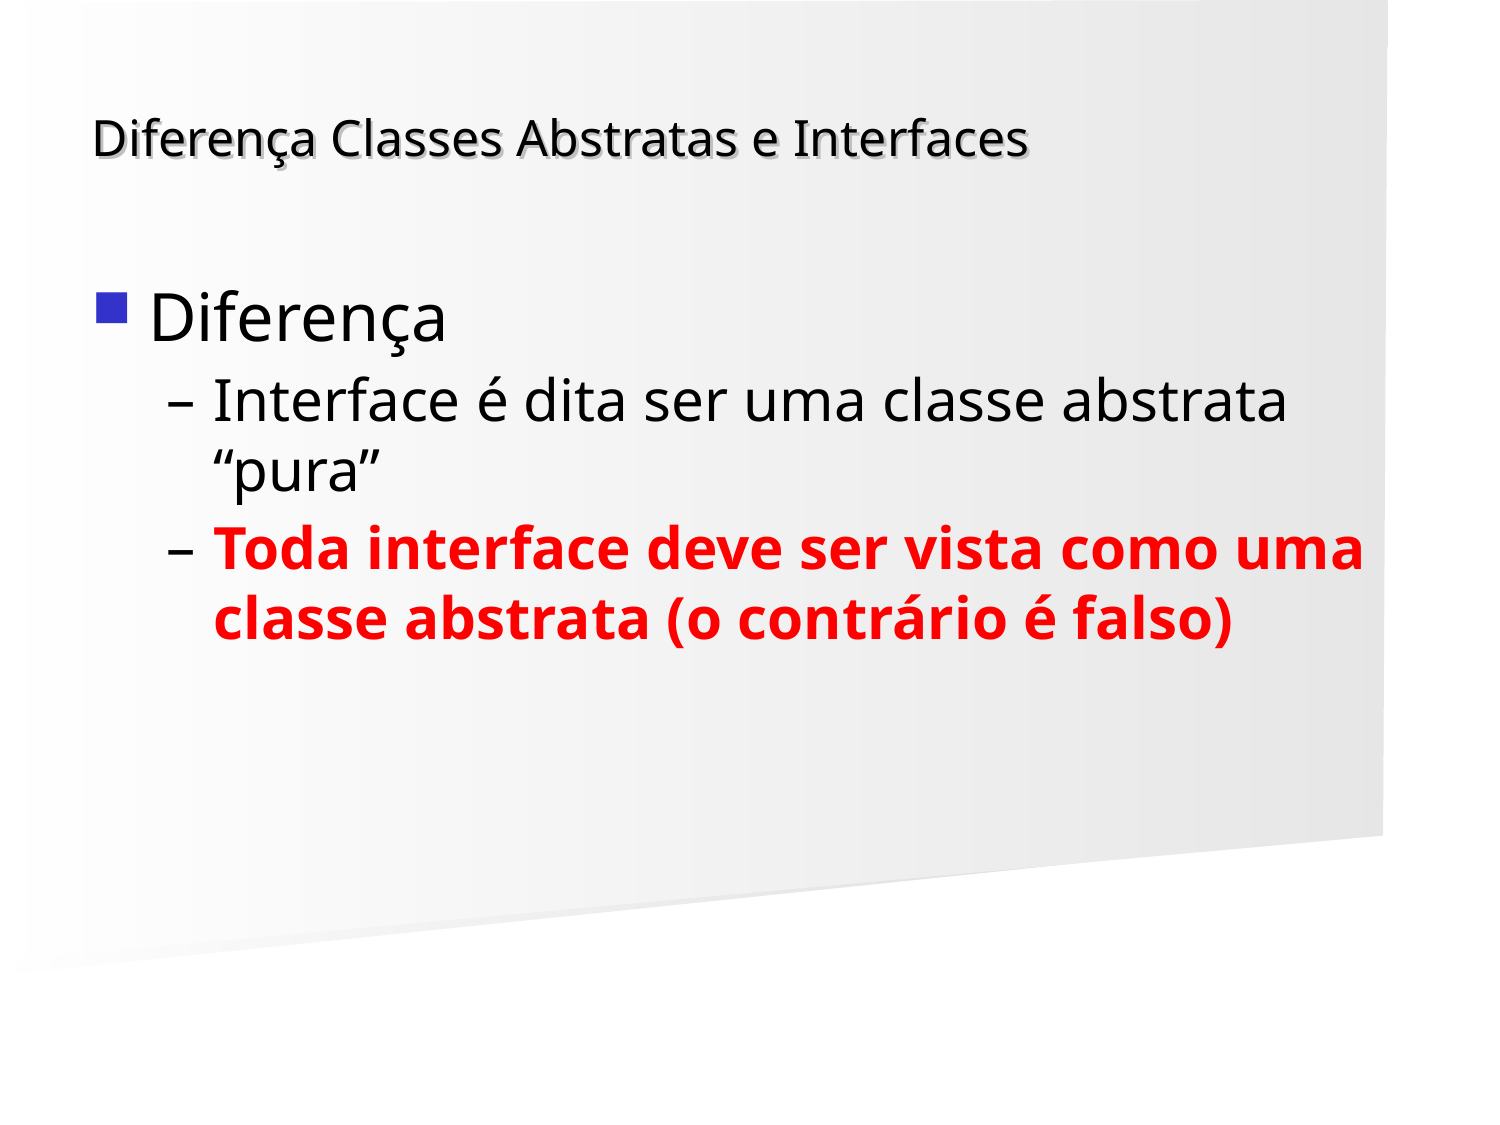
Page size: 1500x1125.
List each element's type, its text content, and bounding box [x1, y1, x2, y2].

title Diferença Classes Abstratas e Interfaces [76, 42, 1427, 231]
list Diferença Interface é dita ser uma classe abstrata “pura” Toda interface deve ser vista como uma classe abstrata (o contrário é falso) [76, 267, 1427, 1005]
